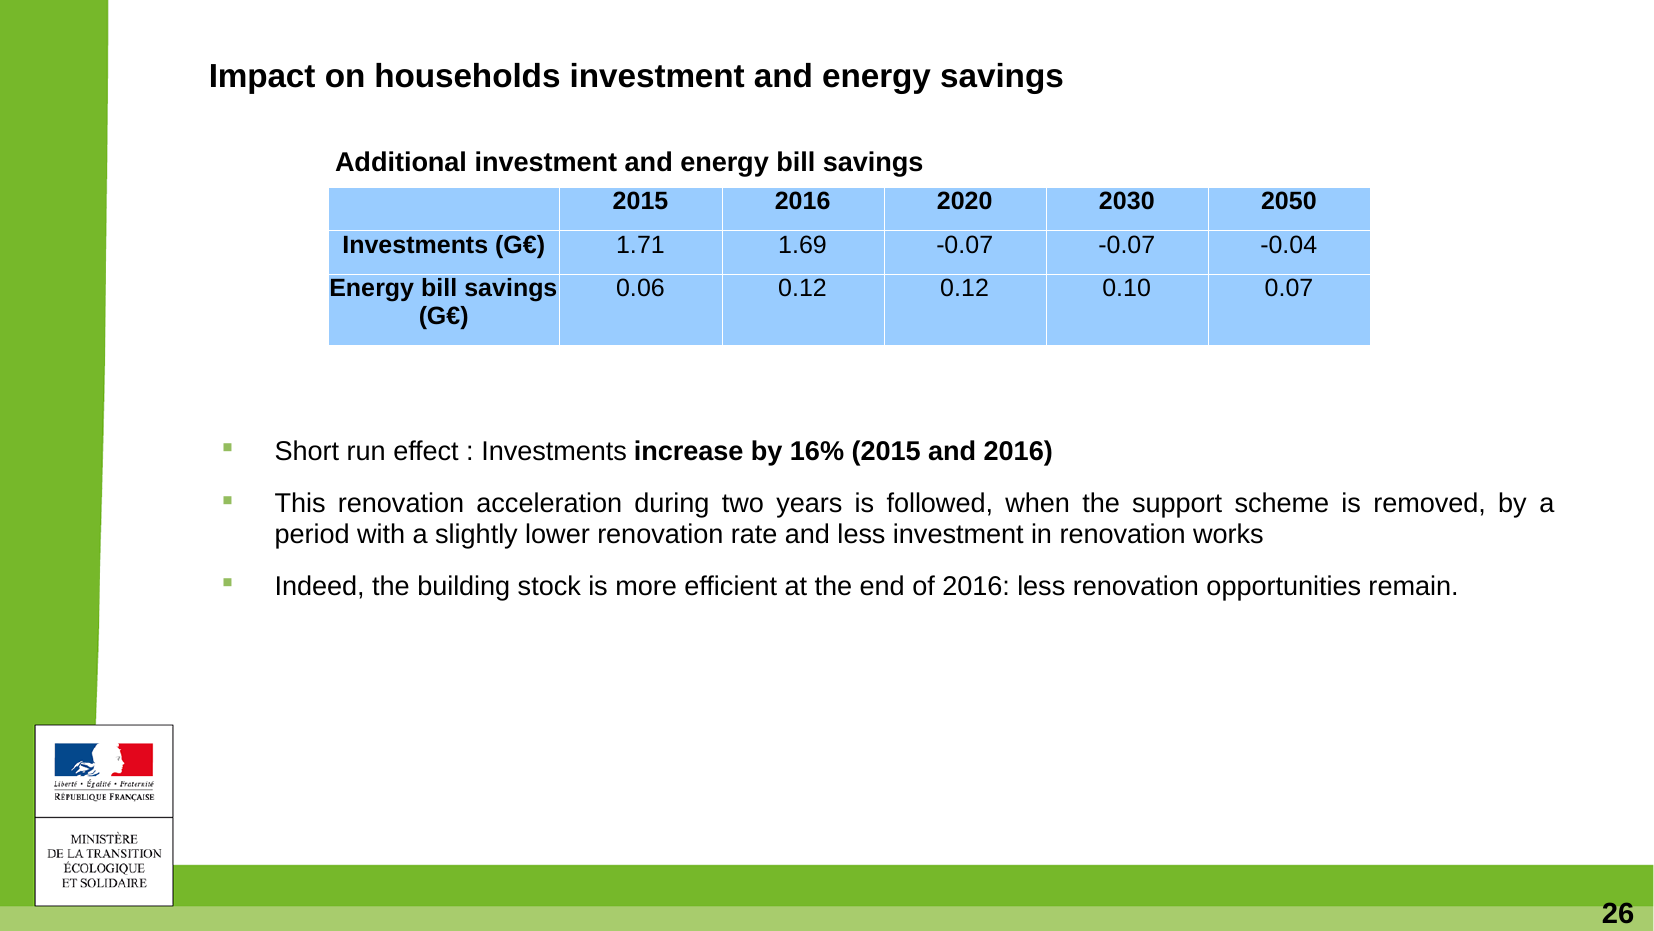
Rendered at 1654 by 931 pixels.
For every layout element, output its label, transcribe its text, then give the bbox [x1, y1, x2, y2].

table_header 2050 [1209, 188, 1370, 230]
picture [0, 0, 1654, 931]
table_cell 0.10 [1047, 275, 1208, 345]
table_header 2020 [885, 188, 1046, 230]
table_cell 1.69 [723, 231, 884, 274]
table_cell 0.12 [723, 275, 884, 345]
table_cell Investments (G€) [329, 231, 559, 274]
table_header 2016 [723, 188, 884, 230]
table_cell 1.71 [560, 231, 722, 274]
table_header [329, 188, 559, 230]
table_cell -0.07 [1047, 231, 1208, 274]
table_cell -0.07 [885, 231, 1046, 274]
table_cell Energy bill savings (G€) [329, 275, 559, 345]
table_cell 0.12 [885, 275, 1046, 345]
table_cell -0.04 [1209, 231, 1370, 274]
title Impact on households investment and energy savings [134, 38, 1570, 115]
table_header 2015 [560, 188, 722, 230]
table_header 2030 [1047, 188, 1208, 230]
list Short run effect : Investments increase by 16% (2015 and 2016) This renovation acceleration during two years is followed, when the support scheme is removed, by a period with a slightly lower renovation rate and less investment in renovation works Indeed, the building stock is more efficient at the end of 2016: less renovation opportunities remain. [203, 436, 1554, 931]
text_box Additional investment and energy bill savings [320, 139, 1282, 186]
table_cell 0.06 [560, 275, 722, 345]
table_cell 0.07 [1209, 275, 1370, 345]
